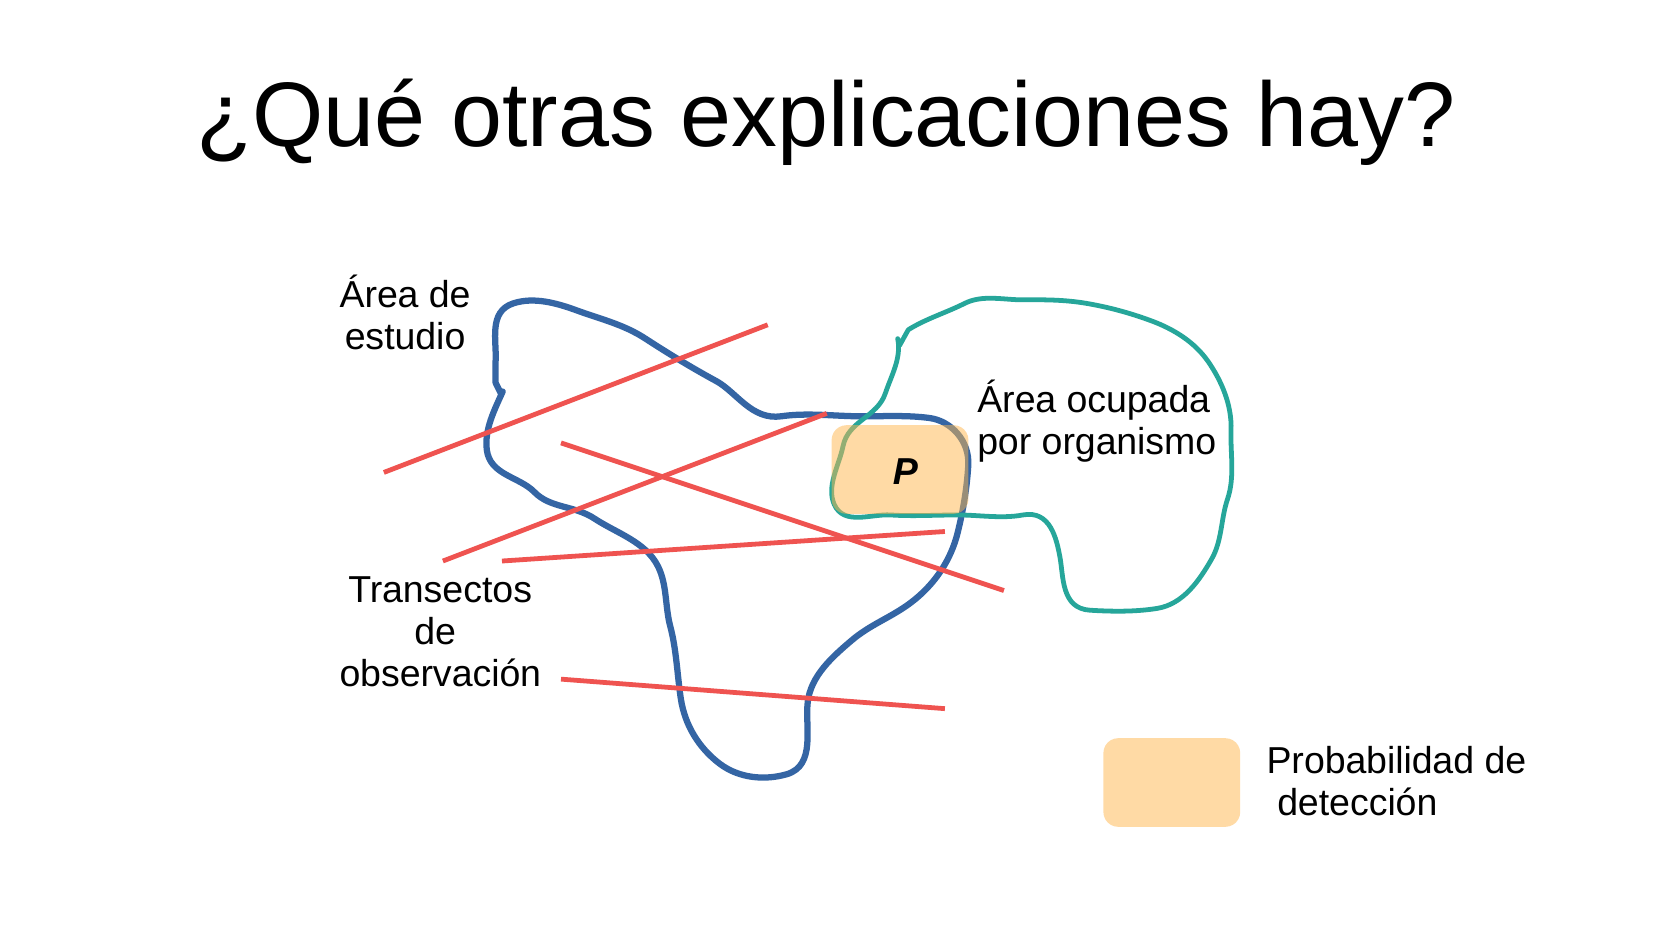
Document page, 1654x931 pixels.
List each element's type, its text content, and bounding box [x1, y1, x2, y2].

text_box Área de estudio [324, 265, 486, 365]
text_box Probabilidad de detección [1251, 732, 1542, 832]
text_box [1103, 738, 1241, 827]
text_box Área ocupada por organismo [962, 371, 1232, 471]
title ¿Qué otras explicaciones hay? [82, 37, 1571, 193]
text_box Transectos de observación [324, 561, 556, 702]
text_box [831, 425, 969, 514]
text_box P [878, 442, 933, 500]
